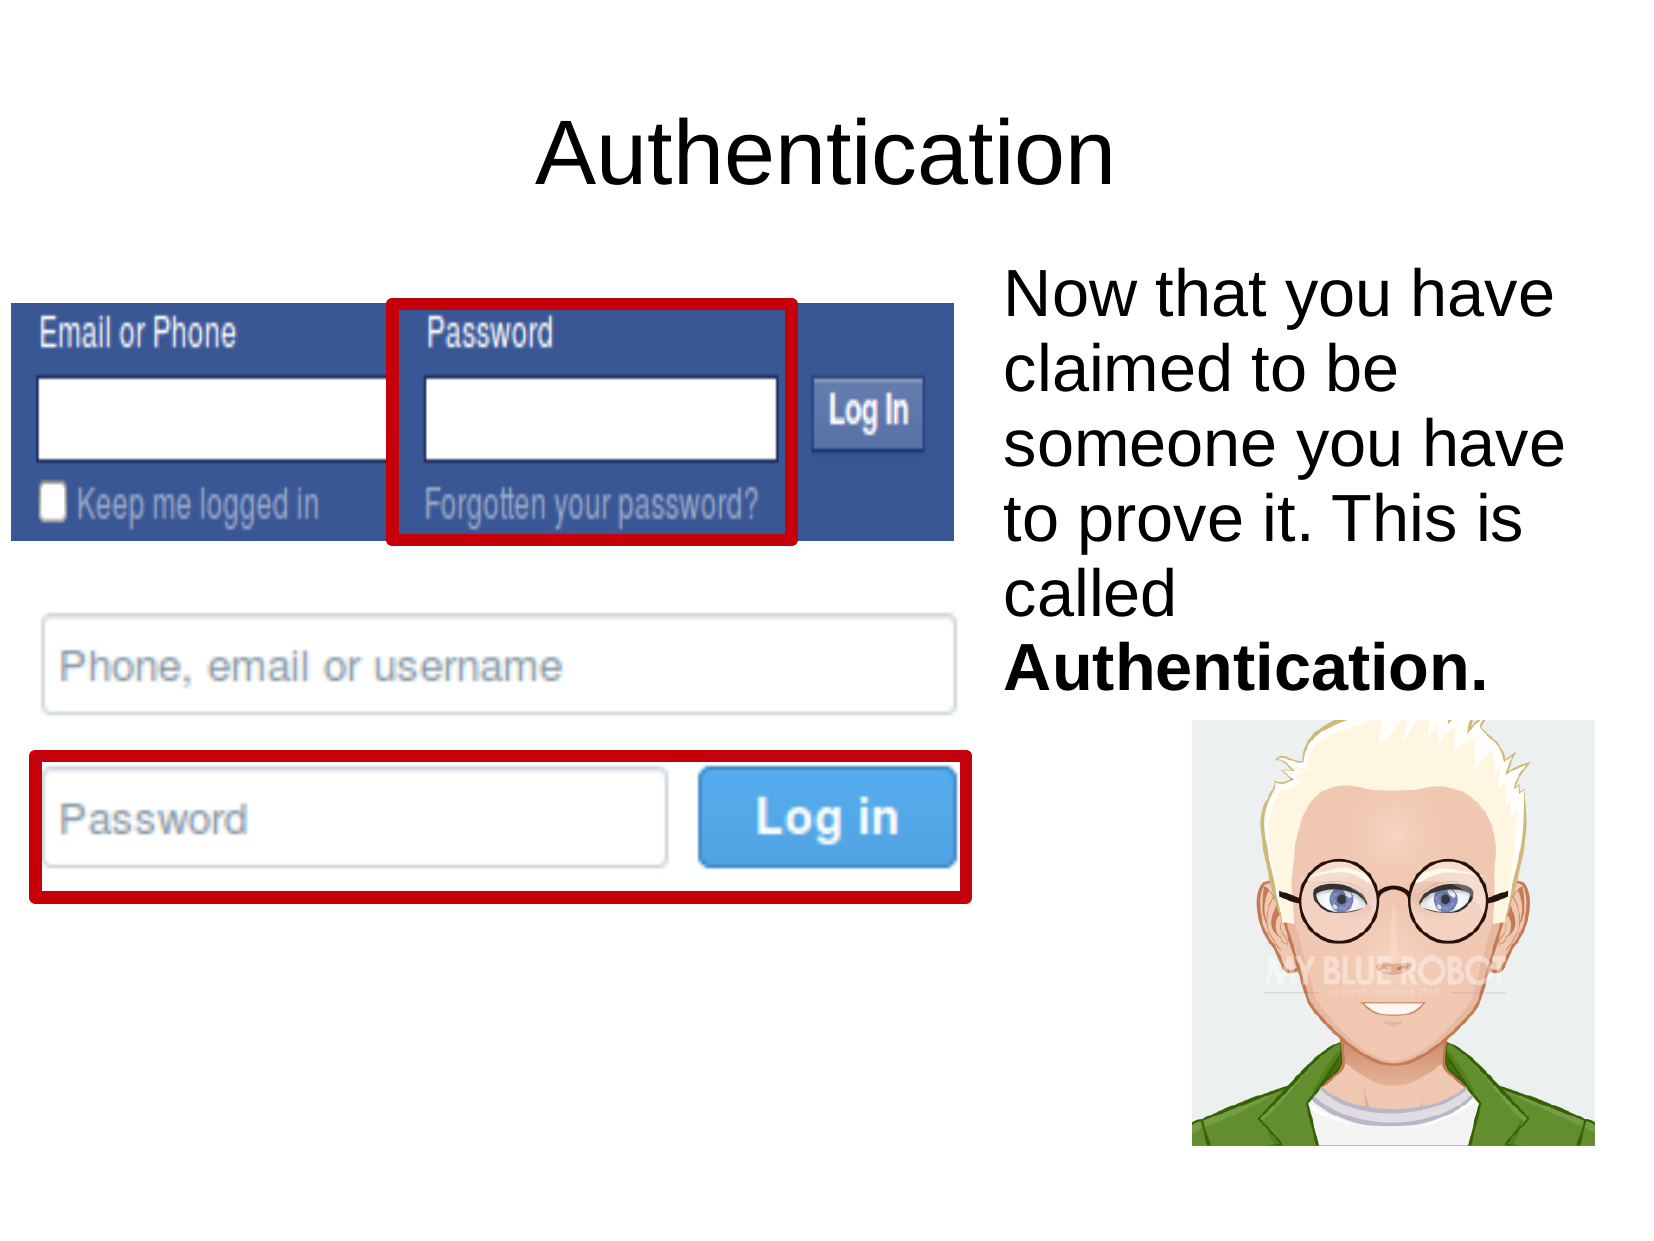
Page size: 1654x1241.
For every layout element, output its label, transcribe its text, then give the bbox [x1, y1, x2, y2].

text_box [35, 755, 966, 898]
text_box [392, 303, 792, 541]
list Now that you have claimed to be someone you have to prove it. This is called Authentication. [933, 256, 1619, 976]
picture [11, 303, 392, 541]
title Authentication [82, 49, 1571, 257]
picture [16, 587, 978, 883]
picture [792, 303, 954, 541]
picture [1192, 720, 1595, 1146]
